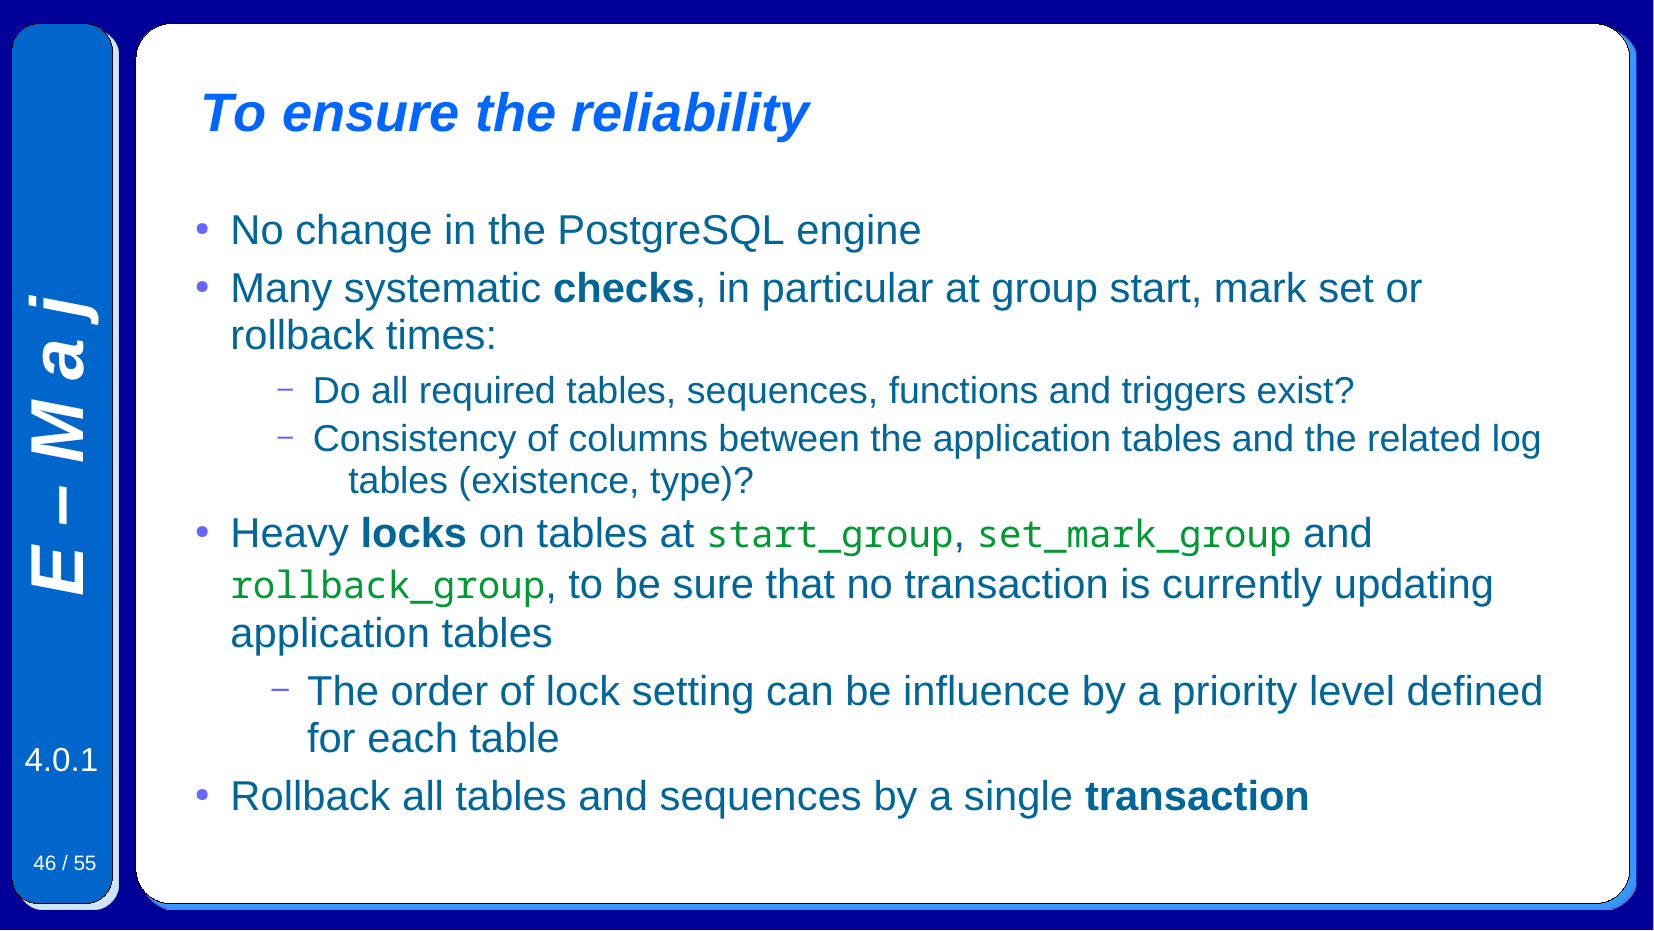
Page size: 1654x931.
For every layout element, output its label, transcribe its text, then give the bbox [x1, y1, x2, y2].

title To ensure the reliability [200, 34, 1575, 191]
list No change in the PostgreSQL engine Many systematic checks, in particular at group start, mark set or rollback times: Do all required tables, sequences, functions and triggers exist? Consistency of columns between the application tables and the related log tables (existence, type)? Heavy locks on tables at start_group, set_mark_group and rollback_group, to be sure that no transaction is currently updating application tables The order of lock setting can be influence by a priority level defined for each table Rollback all tables and sequences by a single transaction [177, 206, 1587, 827]
